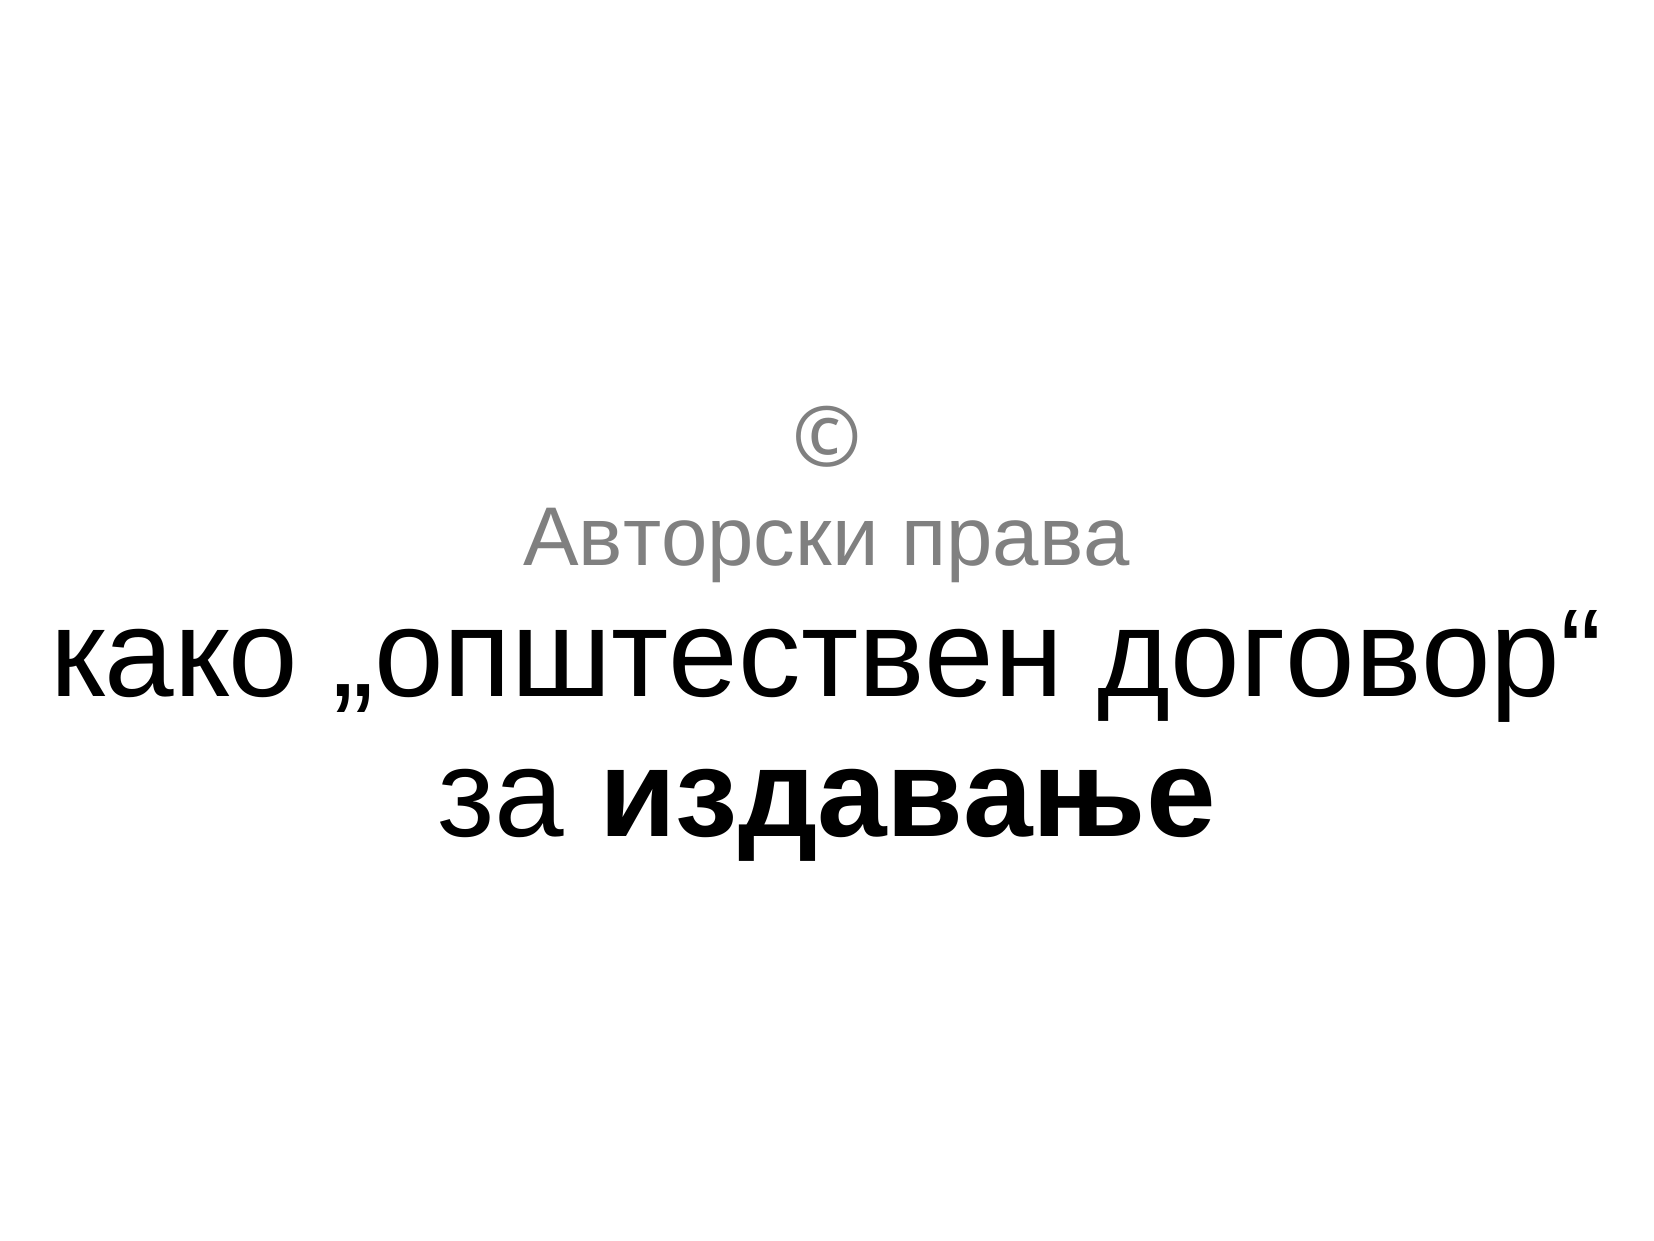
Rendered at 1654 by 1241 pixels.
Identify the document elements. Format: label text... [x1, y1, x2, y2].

subtitle © Авторски права како „општествен договор“ за издавање [0, 0, 1654, 1241]
